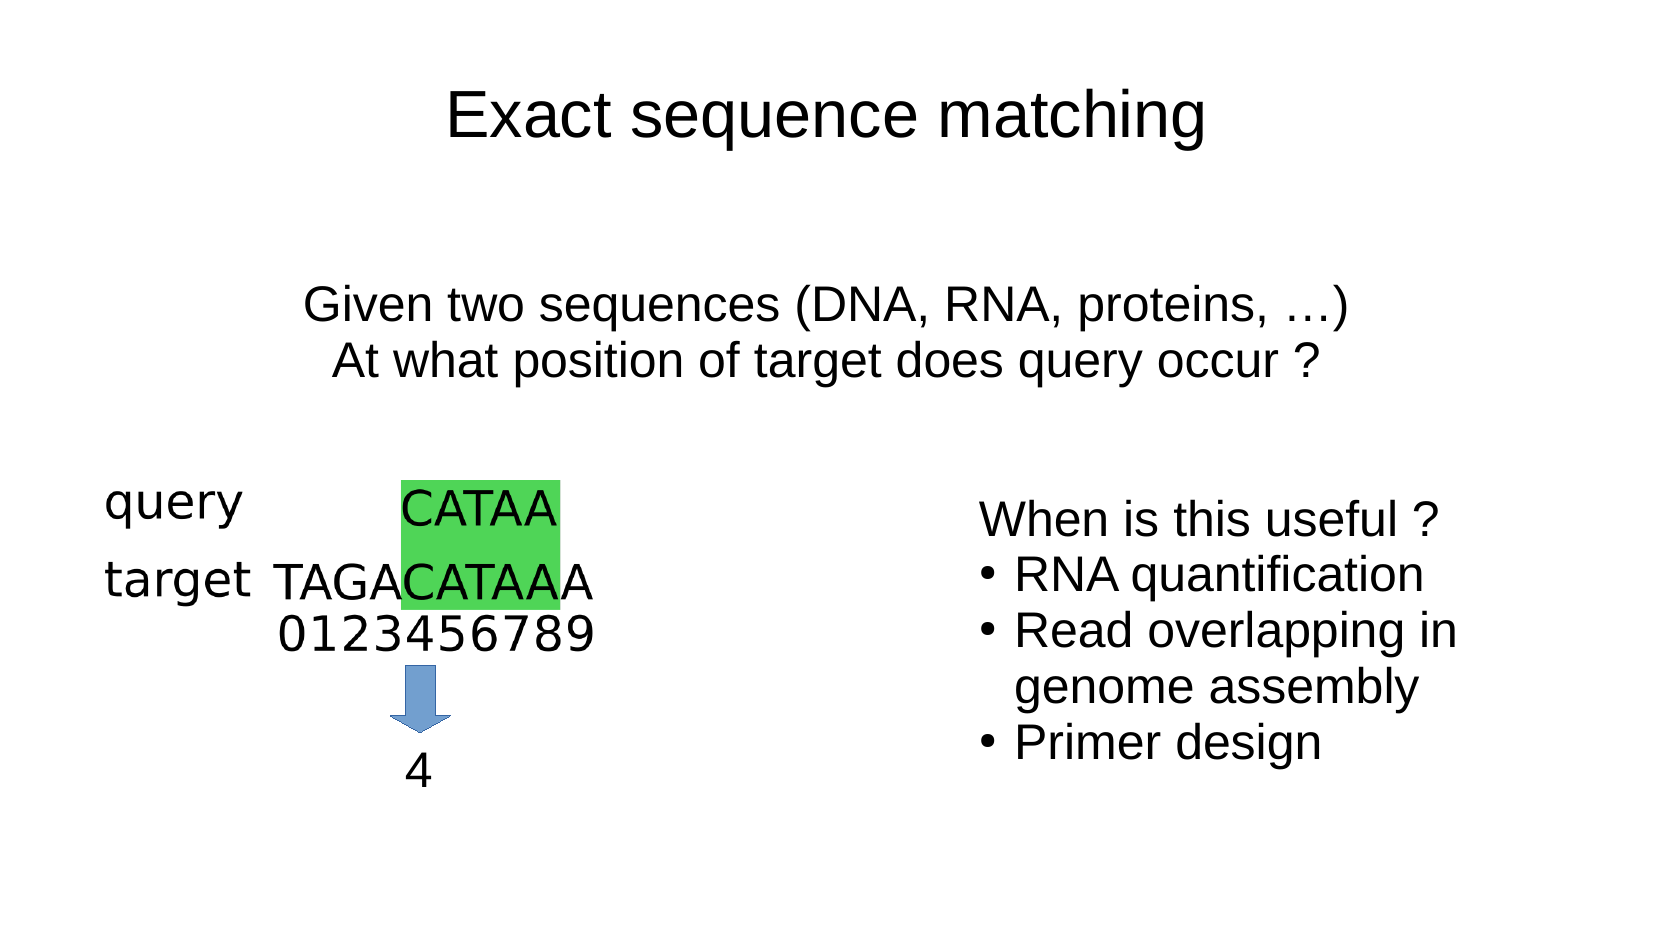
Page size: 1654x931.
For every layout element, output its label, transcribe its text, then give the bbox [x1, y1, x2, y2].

text_box [390, 665, 451, 733]
subtitle Given two sequences (DNA, RNA, proteins, …) At what position of target does query occur ? [82, 276, 1571, 817]
text_box When is this useful ? RNA quantification Read overlapping in genome assembly Primer design [963, 483, 1641, 778]
text_box 4 [390, 735, 481, 806]
picture [90, 480, 616, 669]
title Exact sequence matching [82, 37, 1571, 193]
